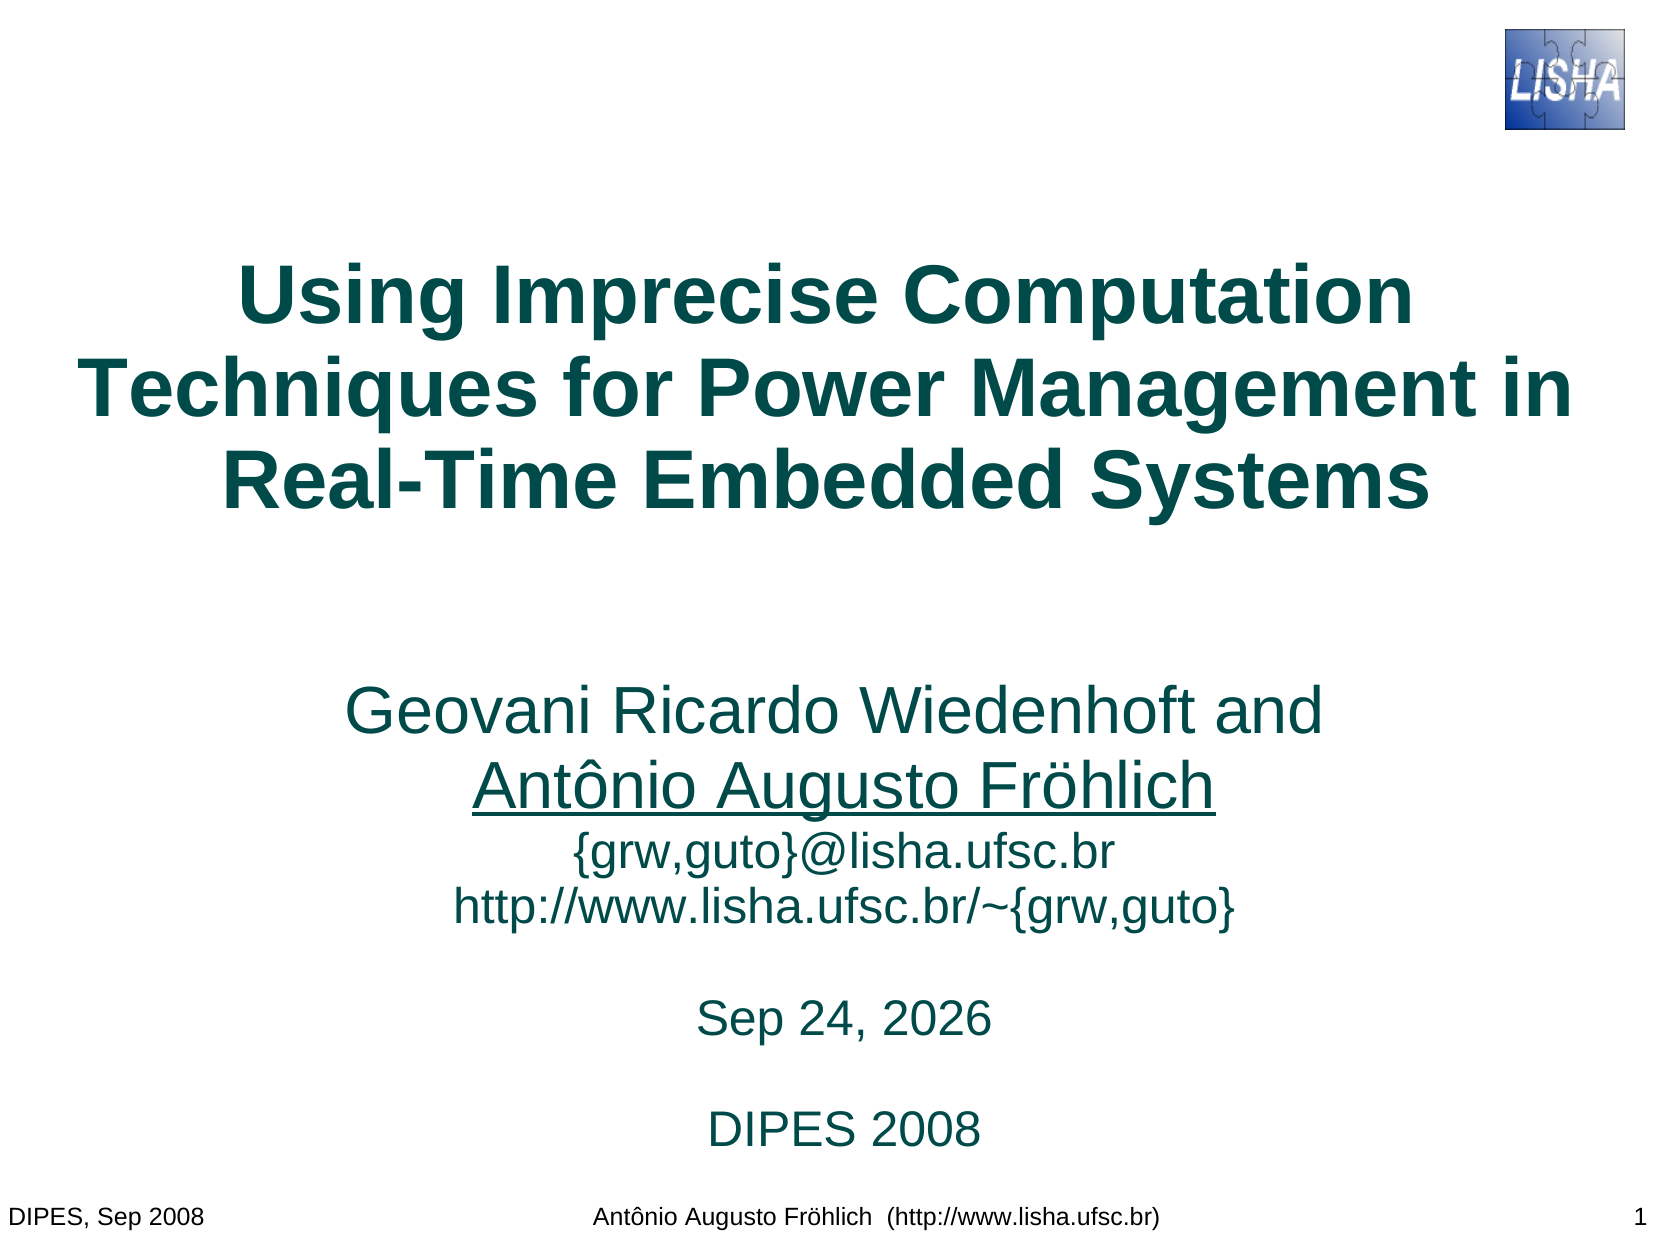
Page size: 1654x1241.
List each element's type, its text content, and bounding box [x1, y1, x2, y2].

picture [1505, 29, 1625, 130]
title Using Imprecise Computation Techniques for Power Management in Real-Time Embedded Systems [59, 225, 1595, 550]
subtitle Geovani Ricardo Wiedenhoft and Antônio Augusto Fröhlich {grw,guto}@lisha.ufsc.br http://www.lisha.ufsc.br/~{grw,guto} Sep 9, 2008 DIPES 2008 [59, 649, 1595, 1182]
